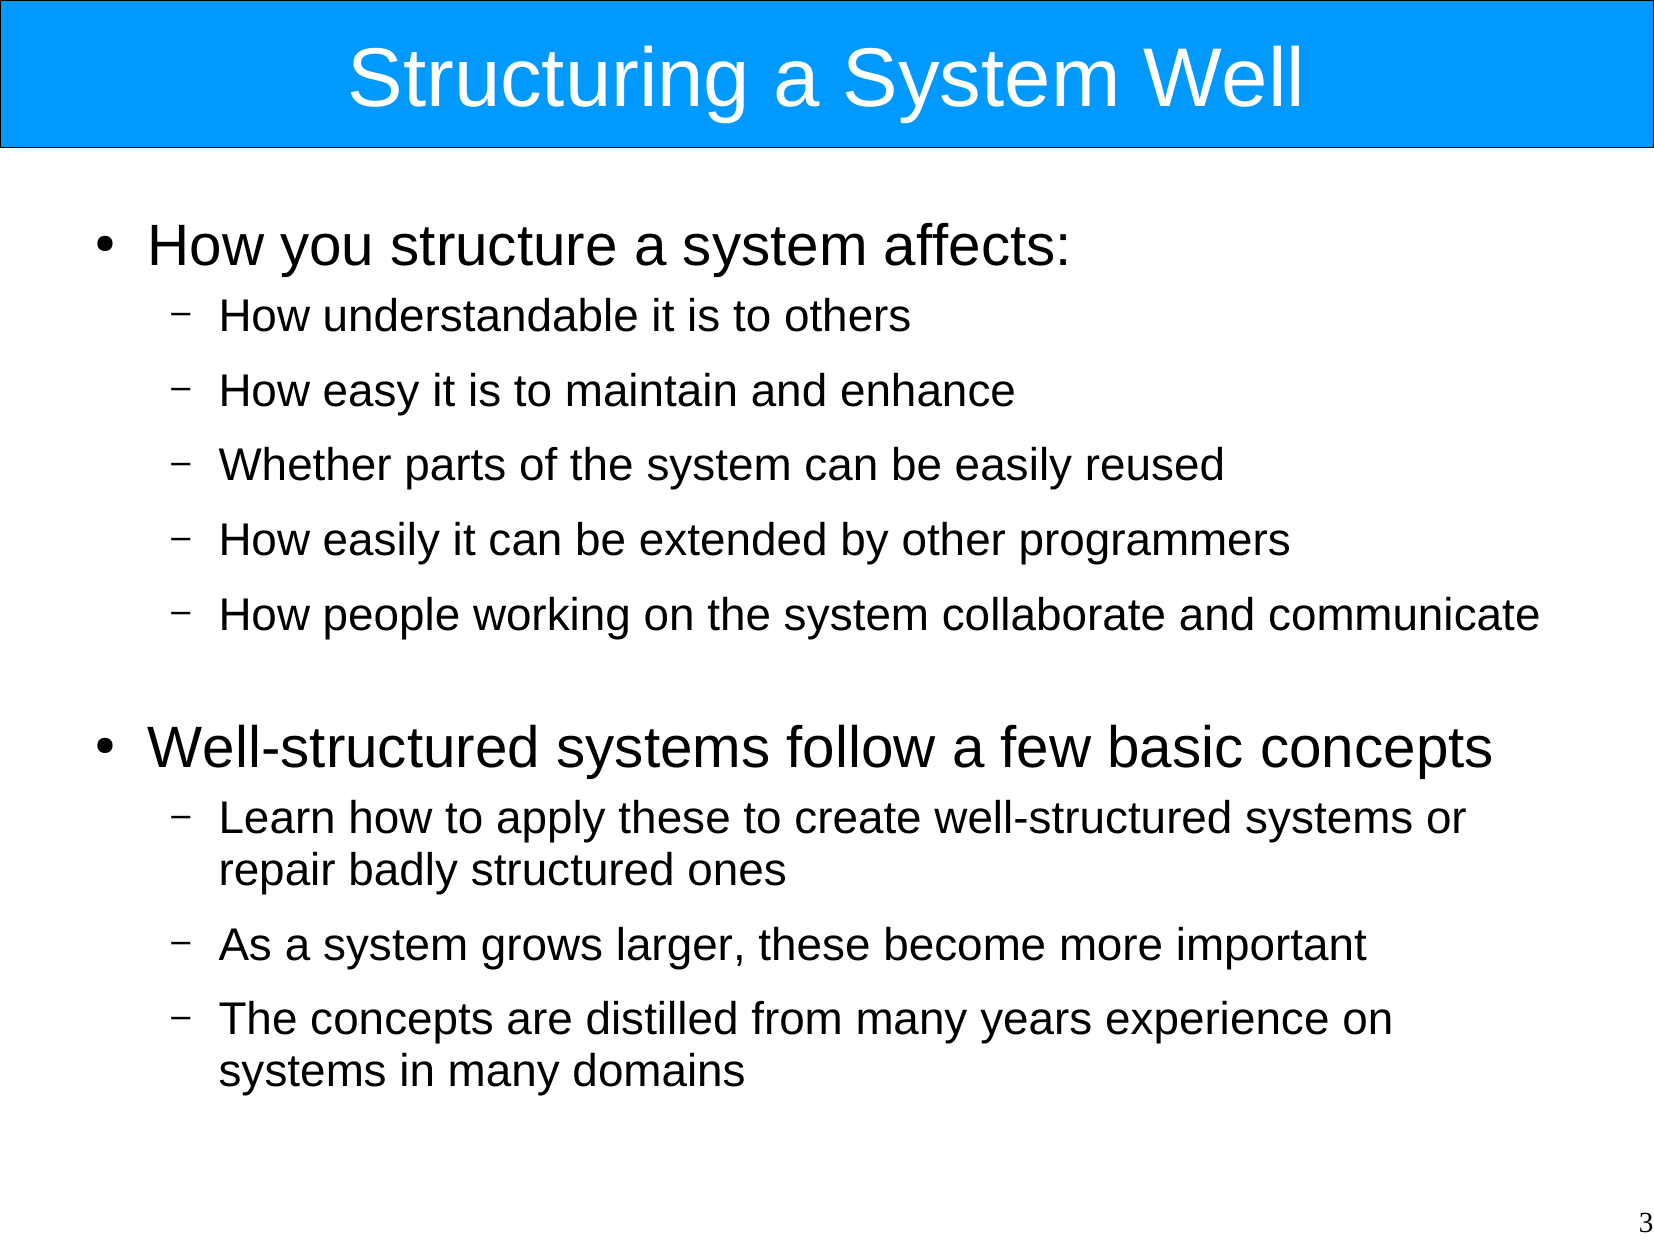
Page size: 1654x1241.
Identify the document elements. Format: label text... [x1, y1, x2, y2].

list How you structure a system affects: How understandable it is to others How easy it is to maintain and enhance Whether parts of the system can be easily reused How easily it can be extended by other programmers How people working on the system collaborate and communicate Well-structured systems follow a few basic concepts Learn how to apply these to create well-structured systems or repair badly structured ones As a system grows larger, these become more important The concepts are distilled from many years experience on systems in many domains [76, 212, 1565, 1241]
title Structuring a System Well [82, 13, 1571, 142]
